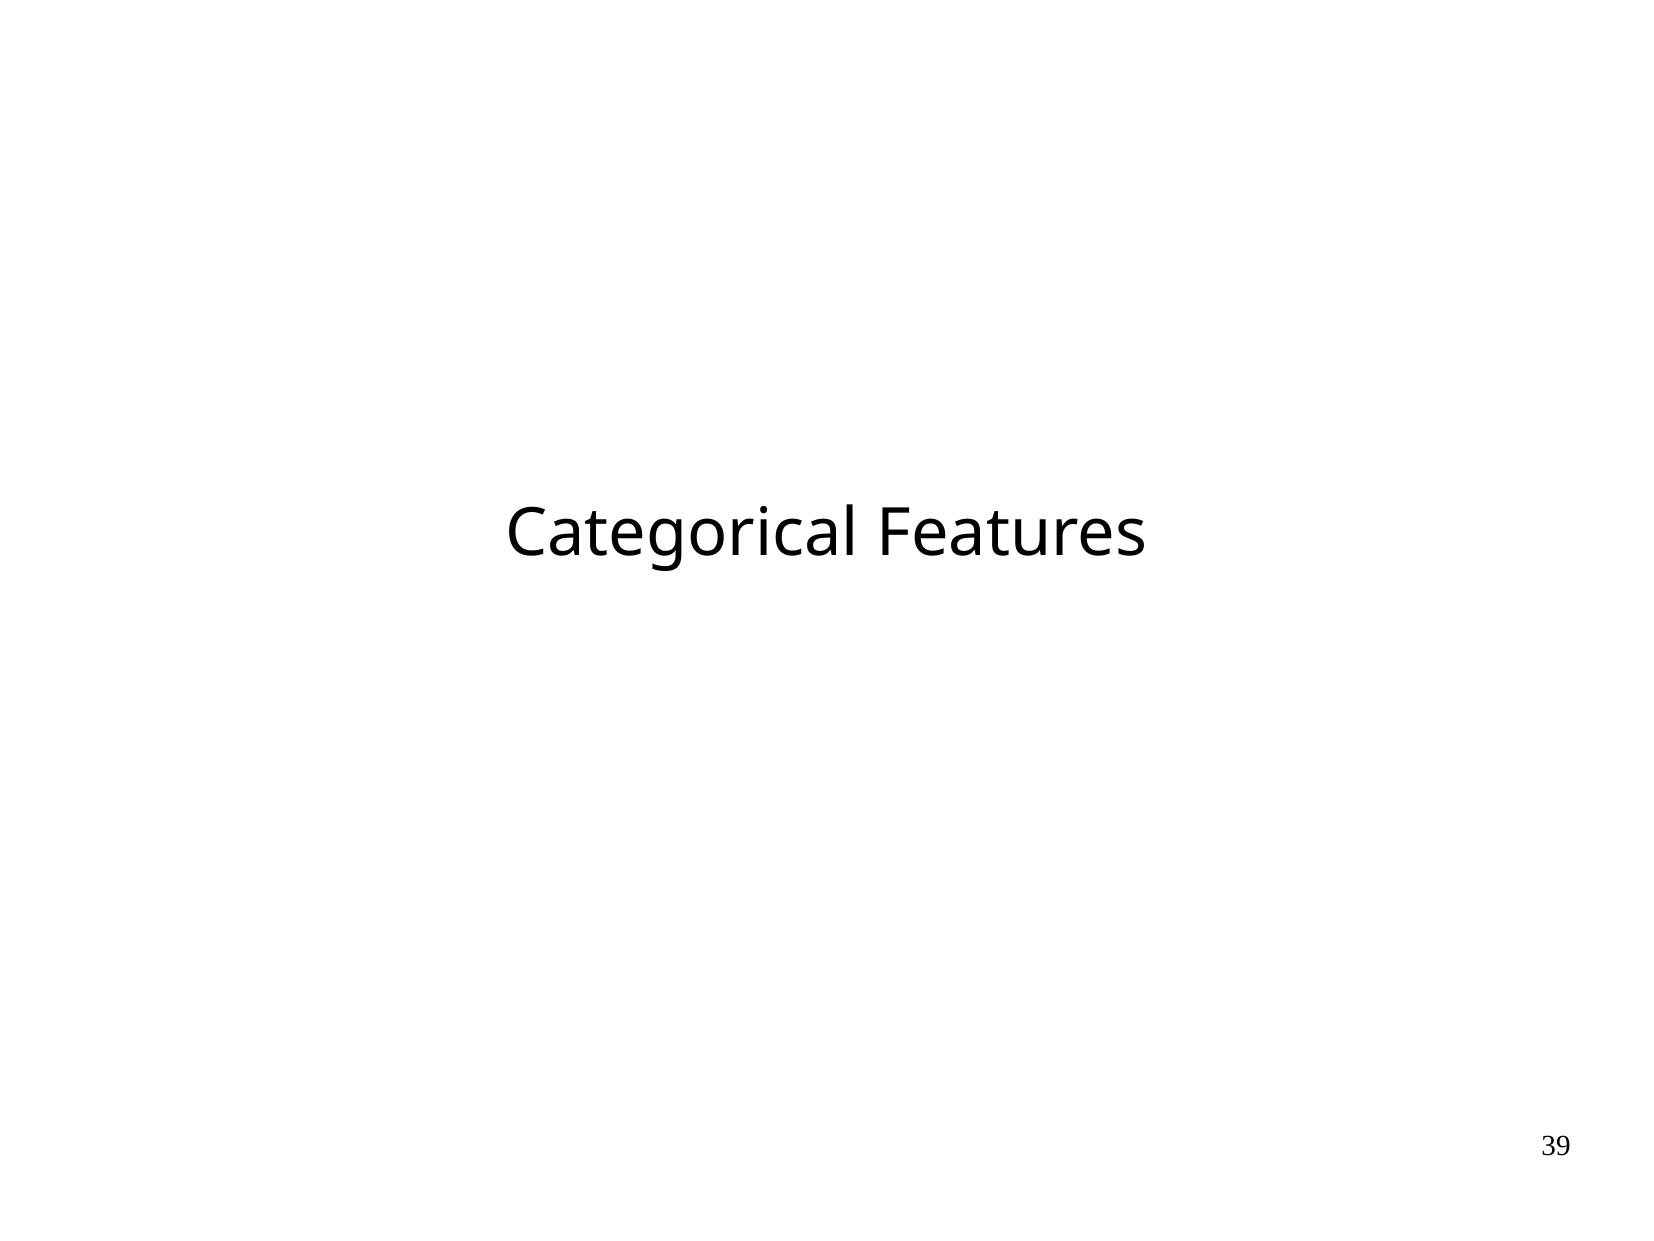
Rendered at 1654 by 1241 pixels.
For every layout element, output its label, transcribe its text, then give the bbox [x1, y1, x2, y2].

subtitle Categorical Features [82, 49, 1571, 1010]
